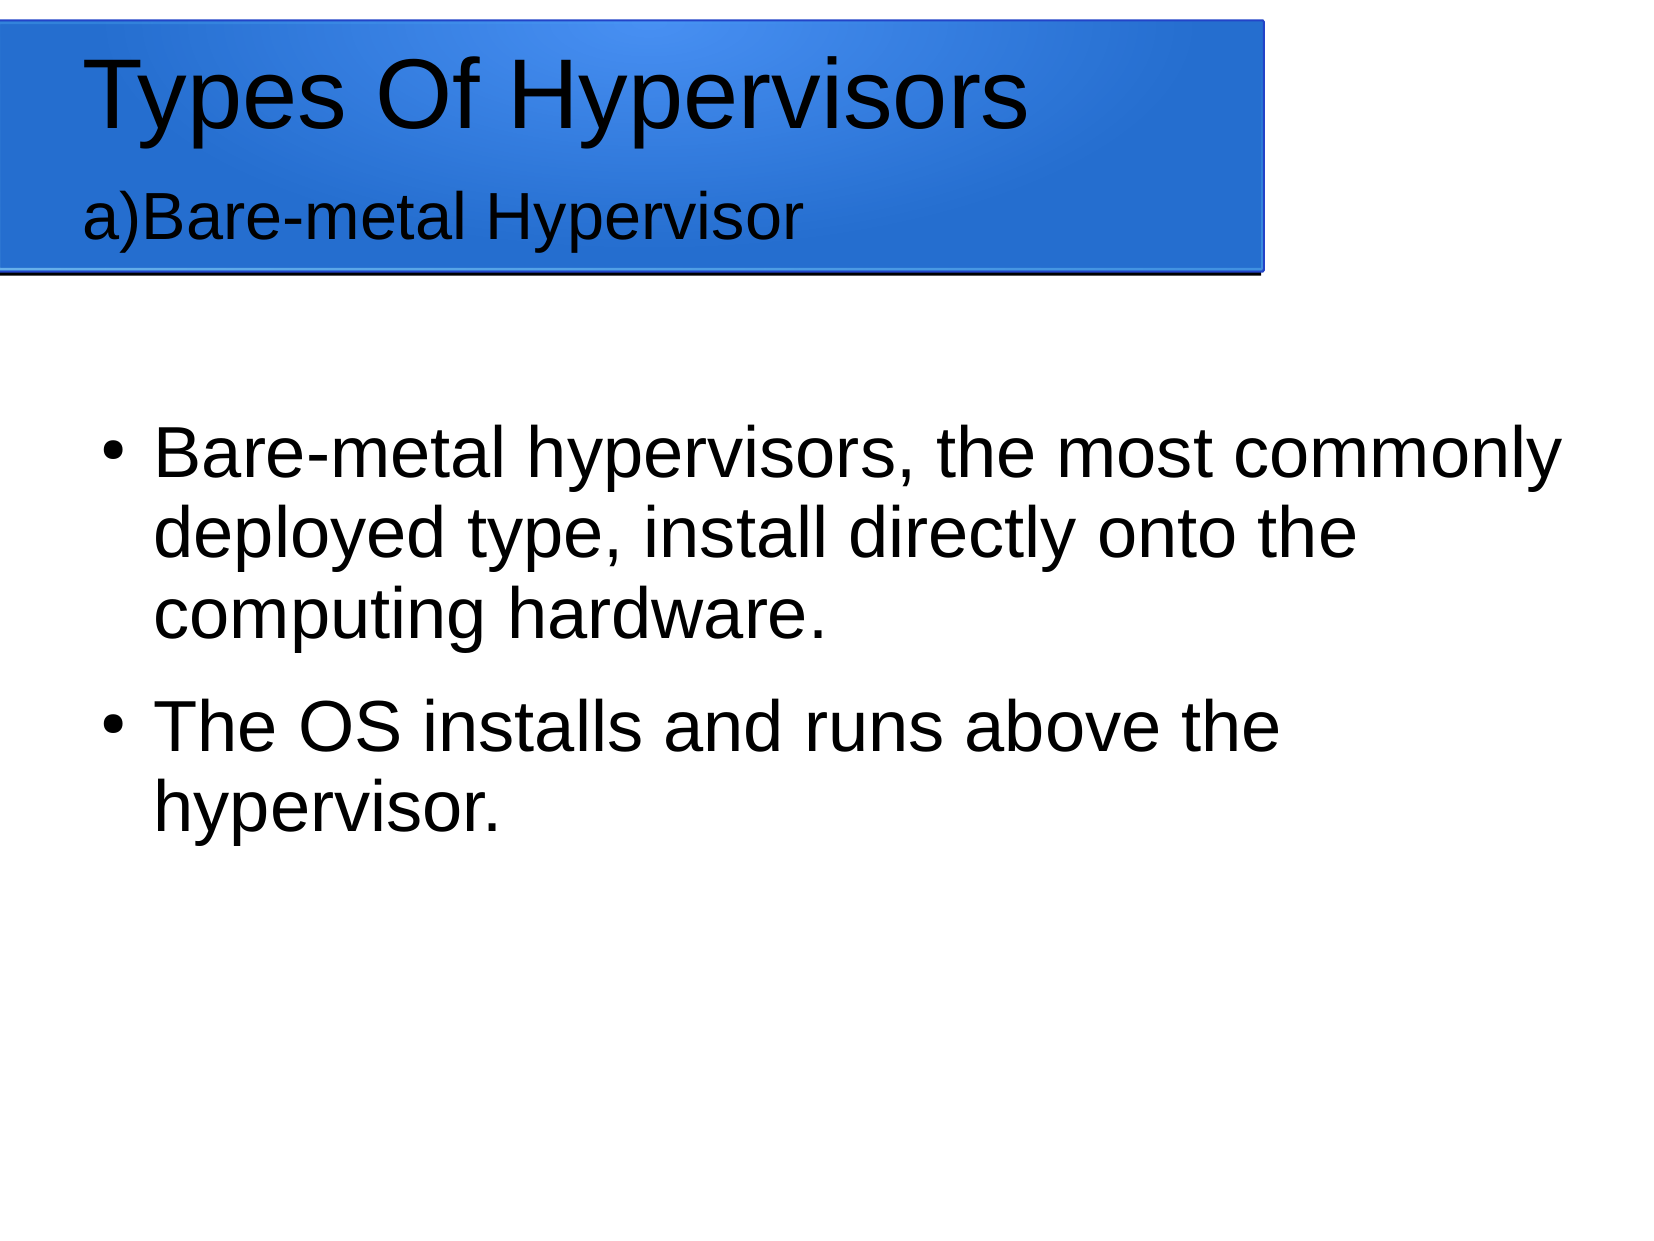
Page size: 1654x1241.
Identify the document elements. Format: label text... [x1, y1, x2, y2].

title Types Of Hypervisors a)Bare-metal Hypervisor [82, 38, 1235, 261]
list Bare-metal hypervisors, the most commonly deployed type, install directly onto the computing hardware. The OS installs and runs above the hypervisor. [82, 299, 1571, 1019]
